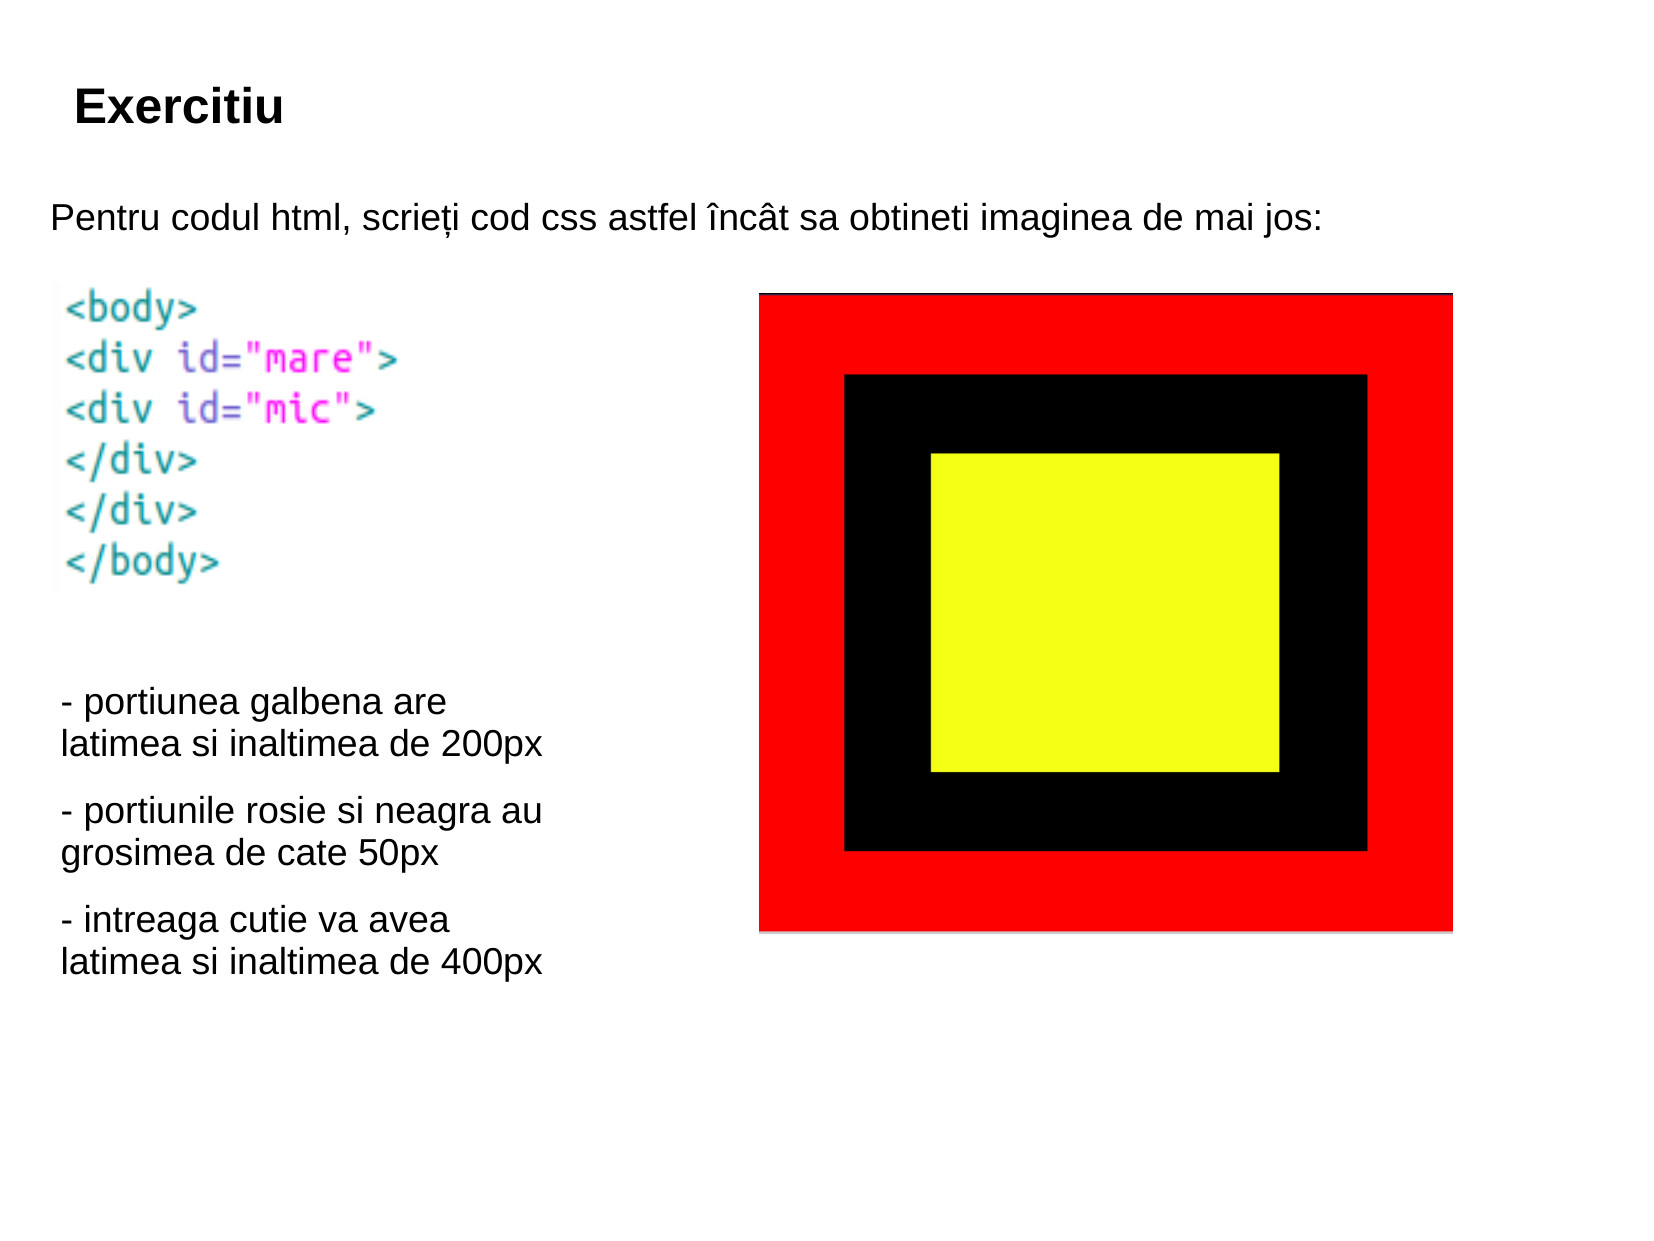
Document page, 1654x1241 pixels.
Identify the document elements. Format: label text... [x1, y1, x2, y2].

text_box Pentru codul html, scrieți cod css astfel încât sa obtineti imaginea de mai jos: [35, 188, 1339, 246]
text_box Exercitiu [59, 70, 300, 142]
picture [759, 293, 1453, 934]
picture [53, 283, 444, 590]
text_box - portiunea galbena are latimea si inaltimea de 200px - portiunile rosie si neagra au grosimea de cate 50px - intreaga cutie va avea latimea si inaltimea de 400px [45, 673, 579, 990]
